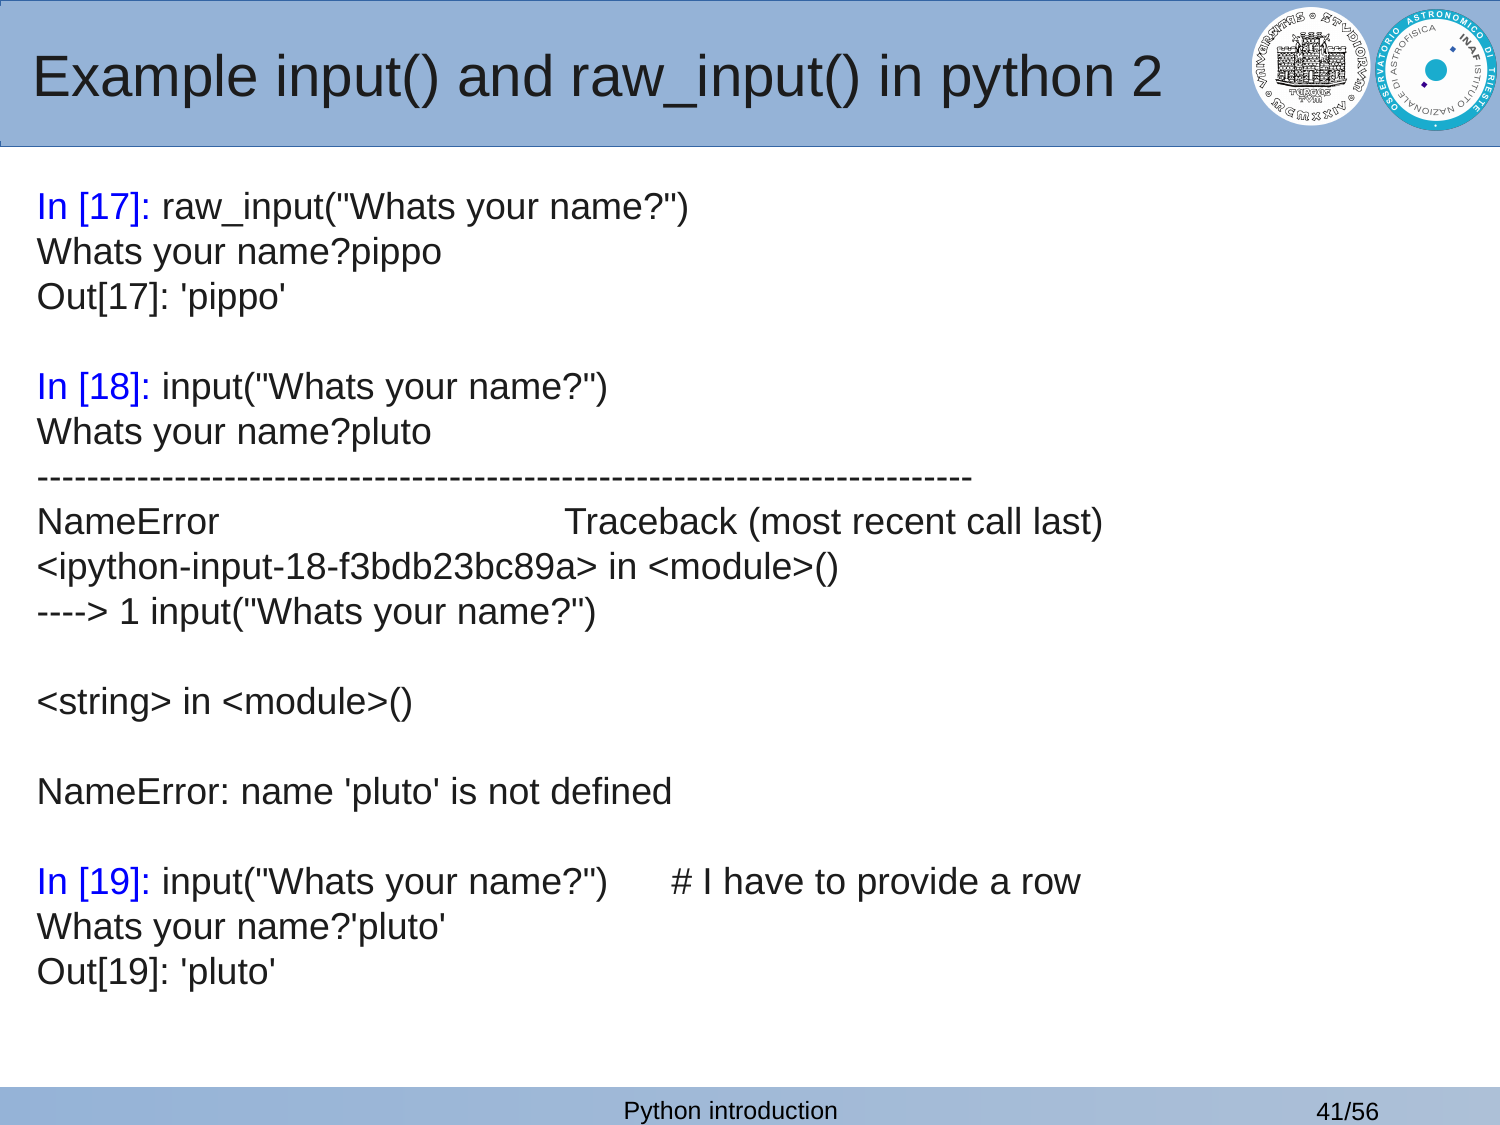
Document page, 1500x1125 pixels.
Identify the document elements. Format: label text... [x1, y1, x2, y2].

list In [17]: raw_input("Whats your name?") Whats your name?pippo Out[17]: 'pippo' In [18]: input("Whats your name?") Whats your name?pluto --------------------------------------------------------------------------- NameError Traceback (most recent call last) <ipython-input-18-f3bdb23bc89a> in <module>() ----> 1 input("Whats your name?") <string> in <module>() NameError: name 'pluto' is not defined In [19]: input("Whats your name?") # I have to provide a row Whats your name?'pluto' Out[19]: 'pluto' [21, 174, 1455, 1048]
text_box Example input() and raw_input() in python 2 [0, 5, 1243, 141]
picture [1252, 0, 1500, 156]
